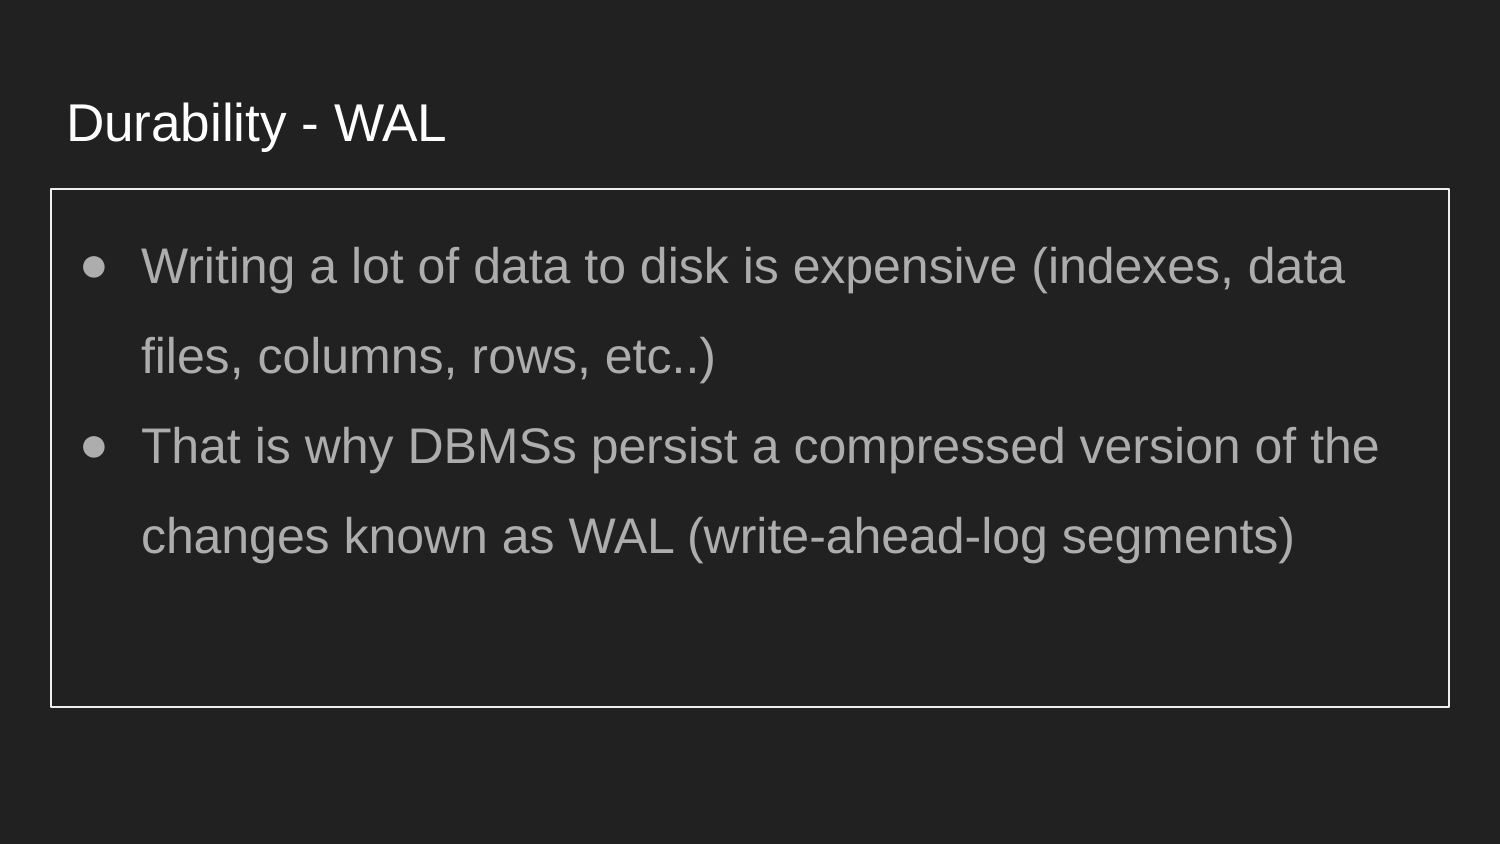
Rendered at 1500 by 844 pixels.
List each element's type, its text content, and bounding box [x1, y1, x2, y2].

title Durability - WAL [51, 72, 1449, 167]
list Writing a lot of data to disk is expensive (indexes, data files, columns, rows, etc..) That is why DBMSs persist a compressed version of the changes known as WAL (write-ahead-log segments) [51, 189, 1449, 708]
